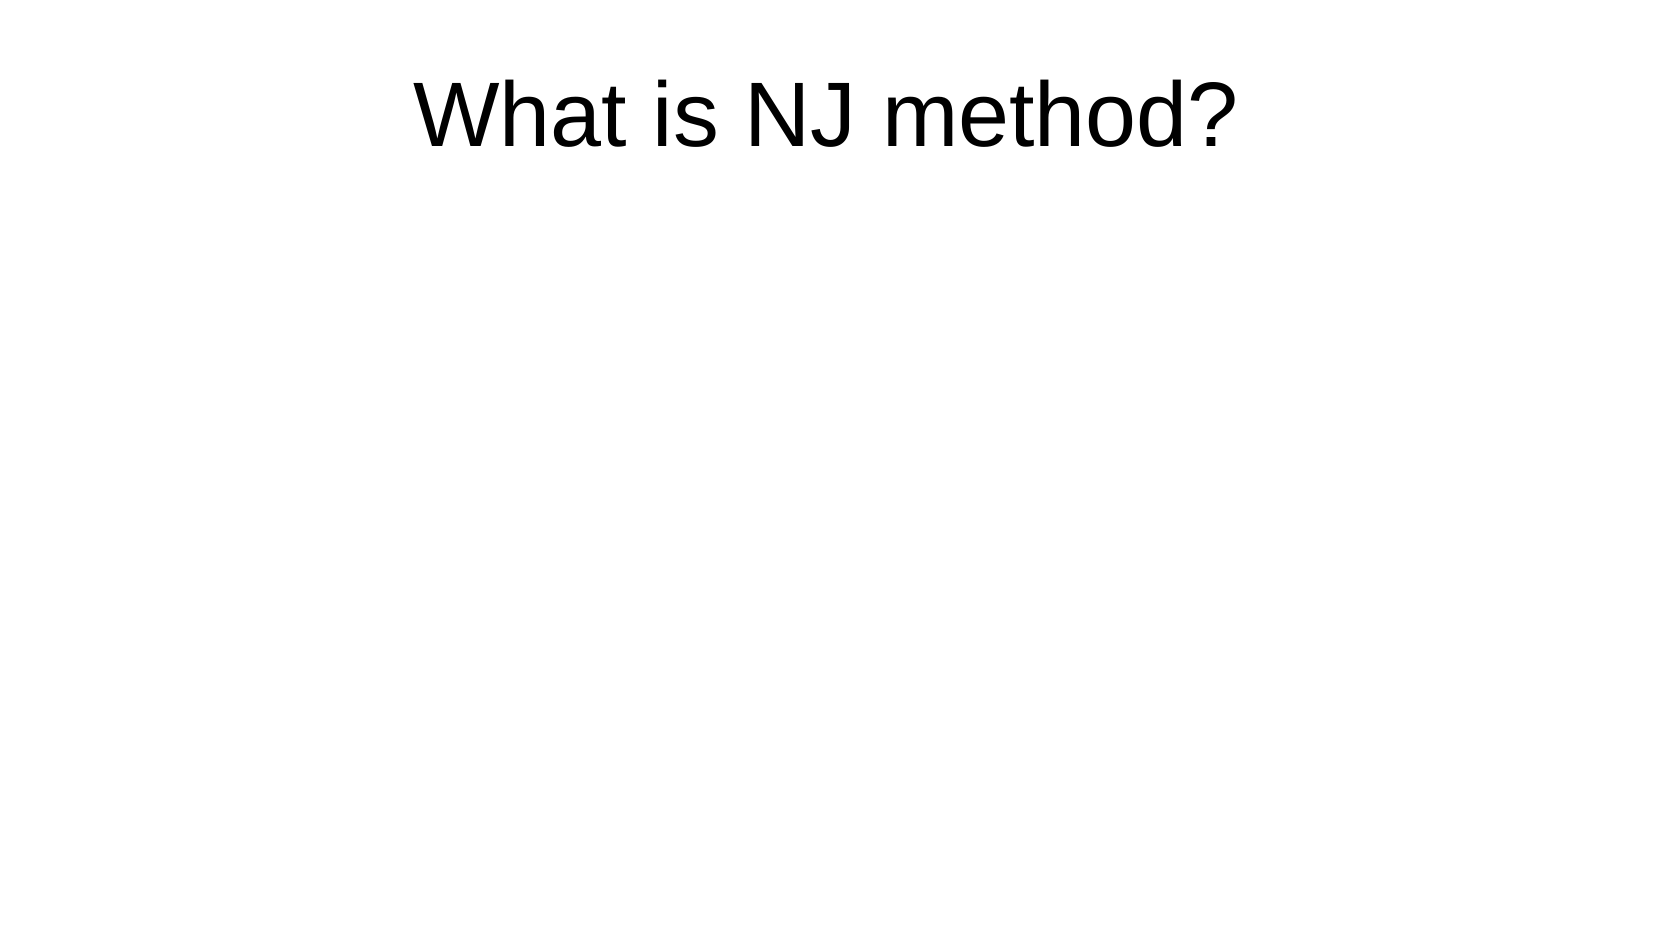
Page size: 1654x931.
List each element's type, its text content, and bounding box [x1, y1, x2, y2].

title What is NJ method? [82, 37, 1571, 193]
